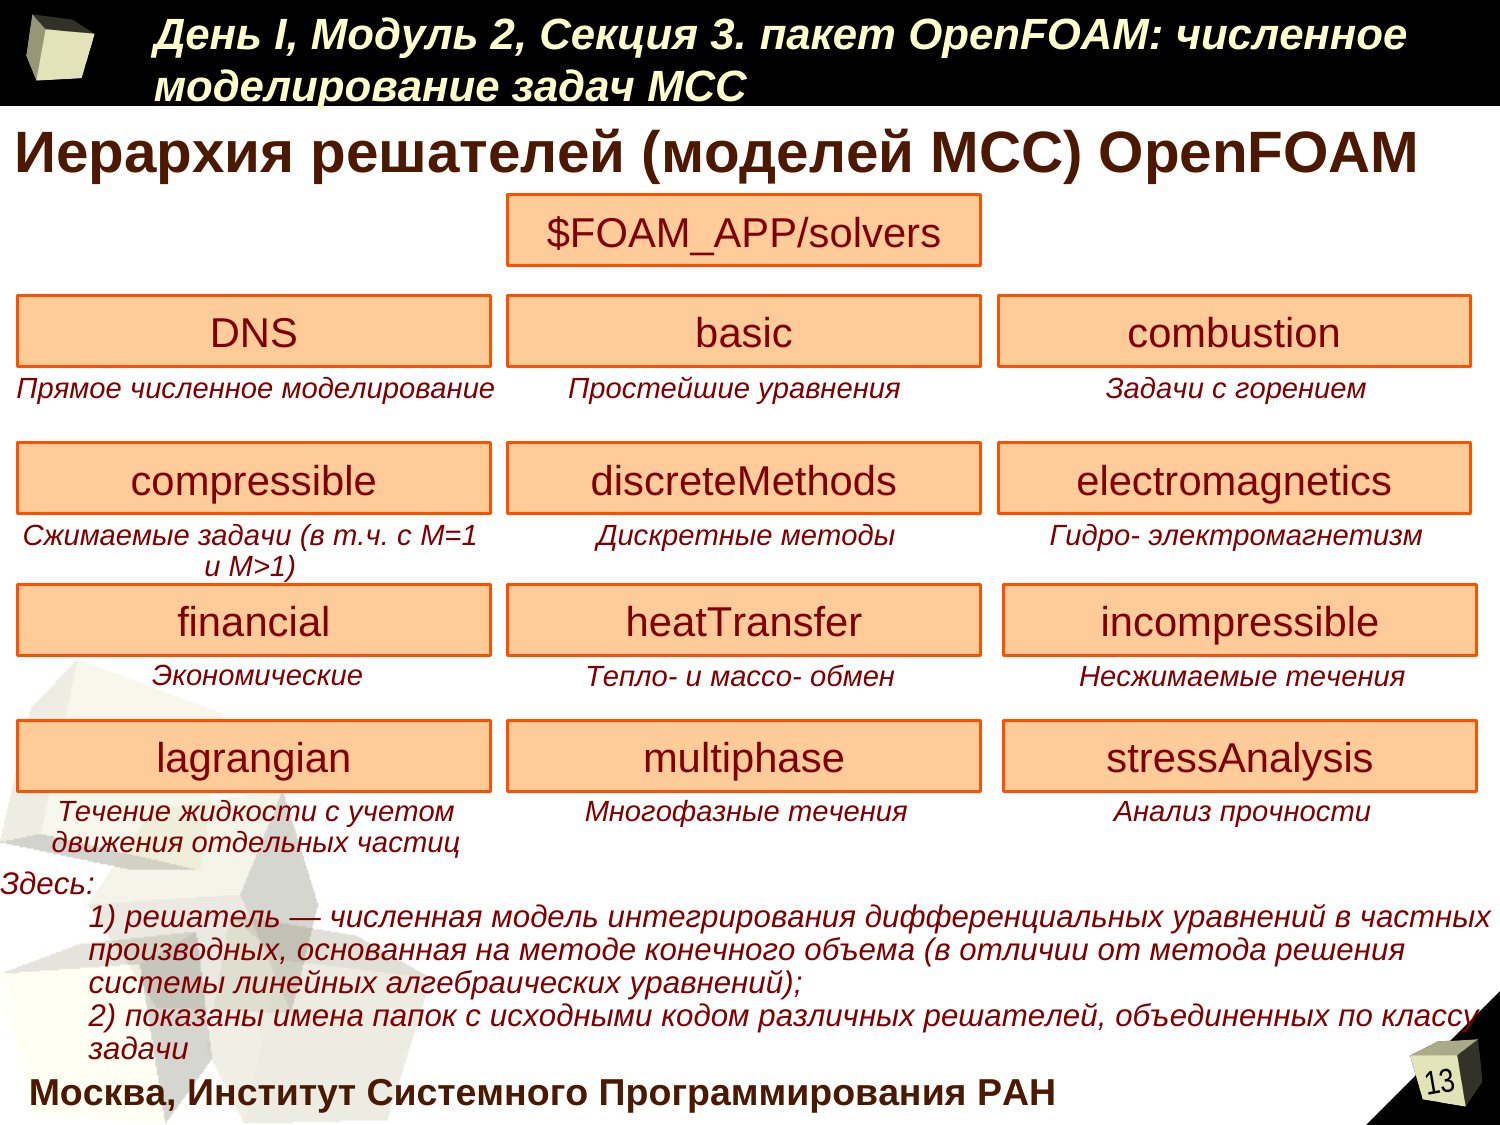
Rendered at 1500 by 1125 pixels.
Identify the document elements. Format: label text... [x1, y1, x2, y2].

text_box Задачи с горением [996, 373, 1477, 421]
text_box Экономические [17, 661, 498, 709]
text_box stressAnalysis [1003, 720, 1477, 792]
text_box discreteMethods [507, 442, 981, 514]
text_box DNS [17, 295, 491, 367]
text_box financial [17, 585, 491, 656]
text_box incompressible [1003, 584, 1477, 656]
text_box Иерархия решателей (моделей МСС) OpenFOAM [0, 106, 1500, 192]
text_box Многофазные течения [506, 796, 987, 845]
text_box Гидро- электромагнетизм [996, 521, 1477, 569]
text_box Дискретные методы [506, 521, 987, 569]
text_box Течение жидкости с учетом движения отдельных частиц [16, 796, 497, 861]
picture [0, 1068, 433, 1125]
text_box Сжимаемые задачи (в т.ч. с M=1 и M>1) [10, 520, 491, 585]
text_box compressible [17, 442, 491, 514]
picture [423, 1088, 433, 1102]
text_box Здесь: 1) решатель — численная модель интегрирования дифференциальных уравнений в частных производных, основанная на методе конечного объема (в отличии от метода решения системы линейных алгебраических уравнений); 2) показаны имена папок с исходными кодом различных решателей, объединенных по классу задачи [0, 868, 1500, 1068]
text_box Простейшие уравнения [494, 373, 975, 421]
text_box $FOAM_APP/solvers [507, 194, 981, 266]
text_box Прямое численное моделирование [16, 373, 494, 421]
text_box heatTransfer [507, 584, 981, 656]
text_box combustion [998, 295, 1471, 367]
text_box multiphase [507, 720, 981, 792]
text_box electromagnetics [998, 442, 1471, 514]
text_box lagrangian [17, 720, 491, 792]
text_box Несжимаемые течения [1002, 661, 1483, 710]
text_box Анализ прочности [1002, 796, 1483, 845]
text_box basic [507, 295, 981, 367]
picture [0, 659, 433, 868]
text_box Тепло- и массо- обмен [500, 661, 981, 710]
